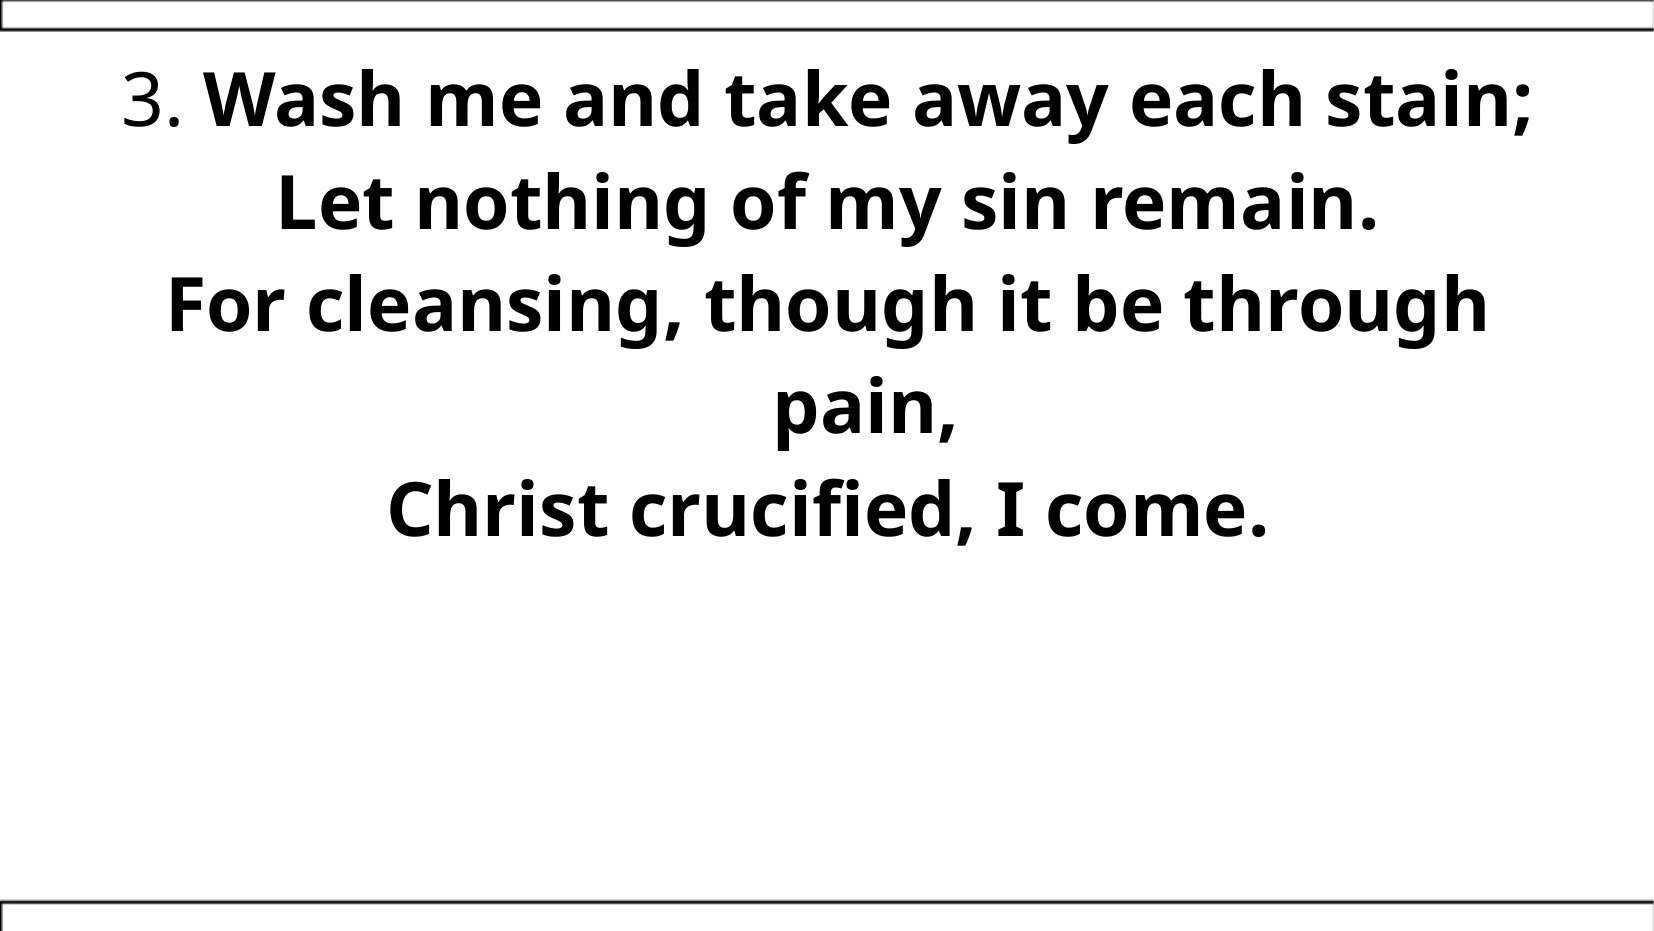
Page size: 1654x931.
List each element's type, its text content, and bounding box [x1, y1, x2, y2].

picture [0, 0, 1654, 931]
text_box 3. Wash me and take away each stain; Let nothing of my sin remain. For cleansing, though it be through pain, Christ crucified, I come. [85, 39, 1571, 454]
